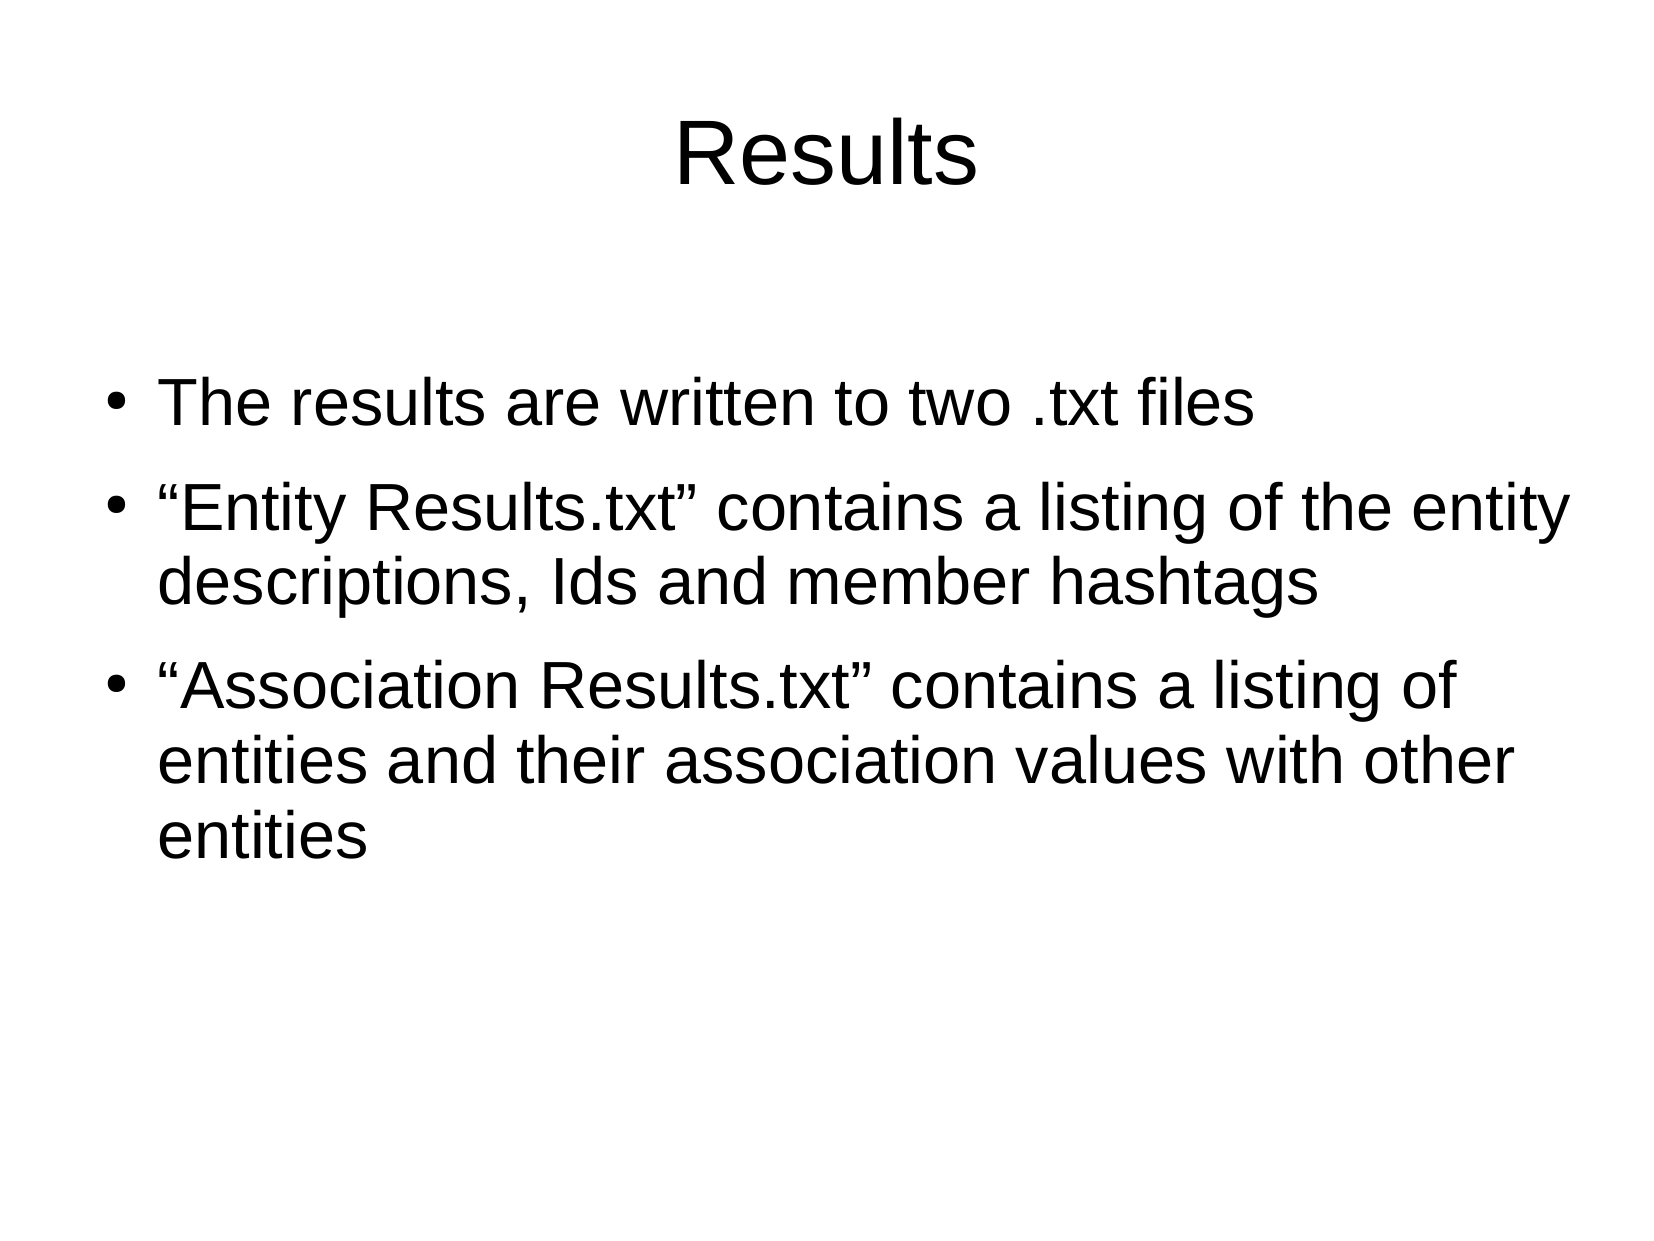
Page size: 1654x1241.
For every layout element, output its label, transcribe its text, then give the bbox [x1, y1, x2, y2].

list The results are written to two .txt files “Entity Results.txt” contains a listing of the entity descriptions, Ids and member hashtags “Association Results.txt” contains a listing of entities and their association values with other entities [86, 365, 1576, 901]
title Results [82, 56, 1571, 250]
